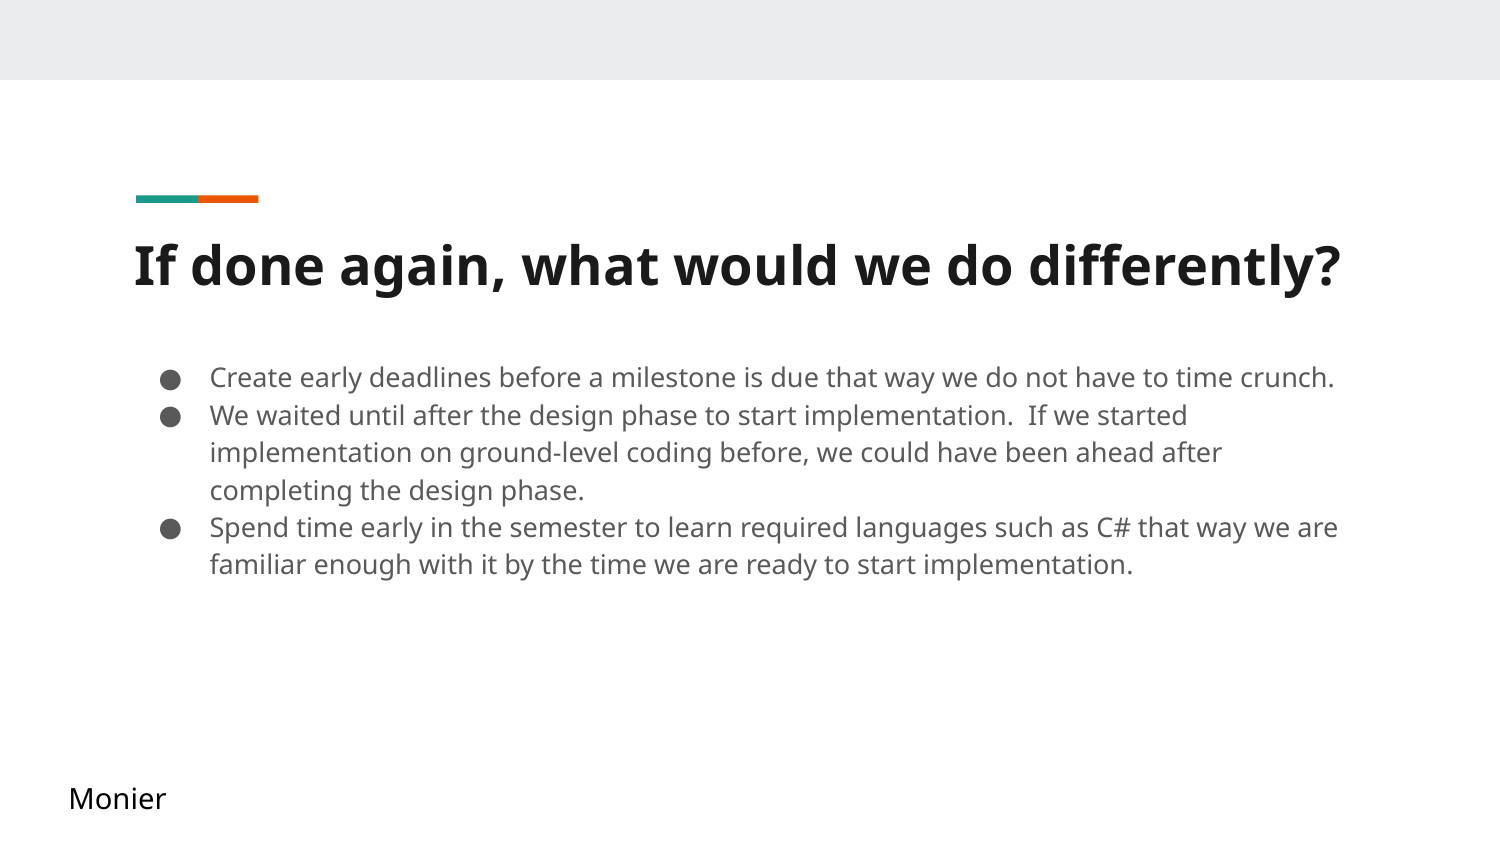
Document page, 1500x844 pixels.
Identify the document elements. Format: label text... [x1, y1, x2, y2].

title If done again, what would we do differently? [119, 216, 1381, 305]
list Create early deadlines before a milestone is due that way we do not have to time crunch. We waited until after the design phase to start implementation. If we started implementation on ground-level coding before, we could have been ahead after completing the design phase. Spend time early in the semester to learn required languages such as C# that way we are familiar enough with it by the time we are ready to start implementation. [119, 341, 1381, 712]
text_box Monier [53, 765, 227, 817]
